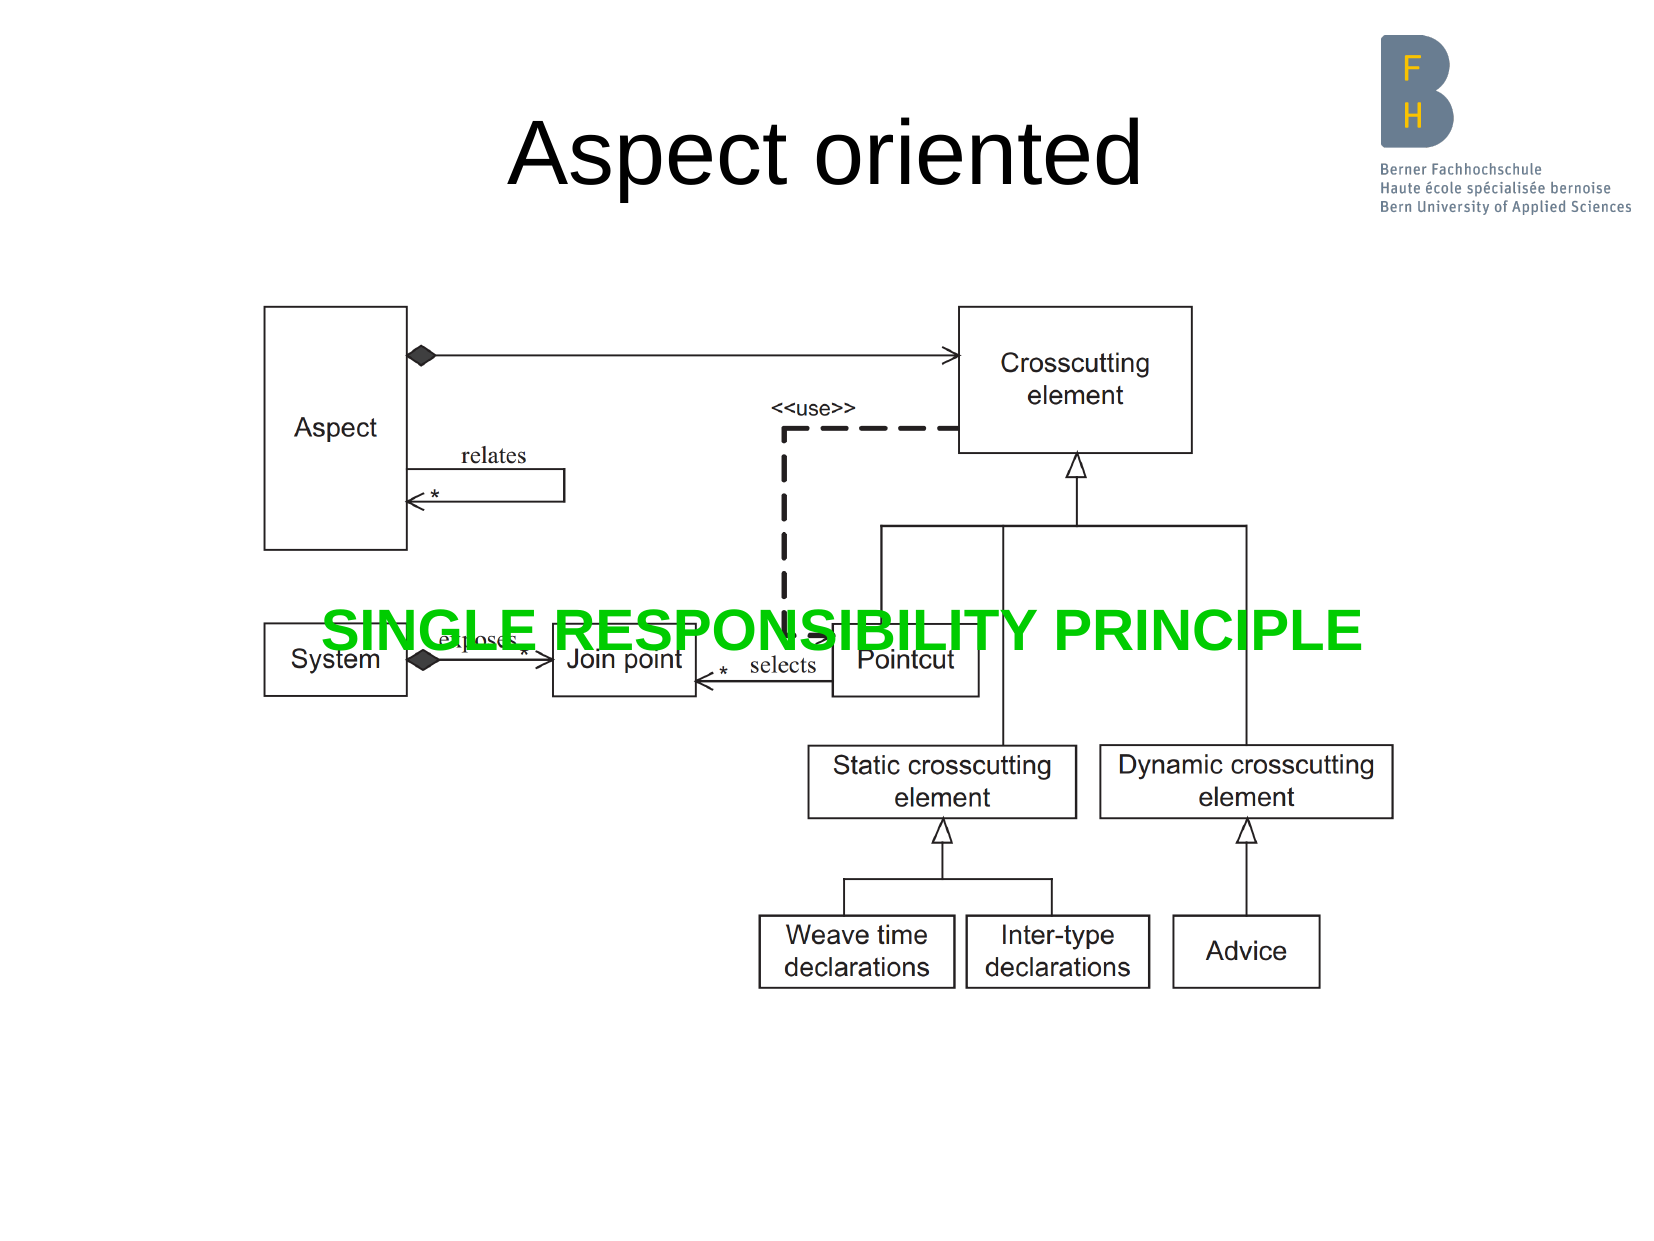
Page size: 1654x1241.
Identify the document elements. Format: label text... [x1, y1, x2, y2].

title Aspect oriented [82, 49, 1571, 257]
picture [235, 671, 1418, 1010]
text_box SINGLE RESPONSIBILITY PRINCIPLE [212, 590, 1489, 671]
picture [1381, 35, 1631, 215]
picture [235, 290, 1418, 590]
